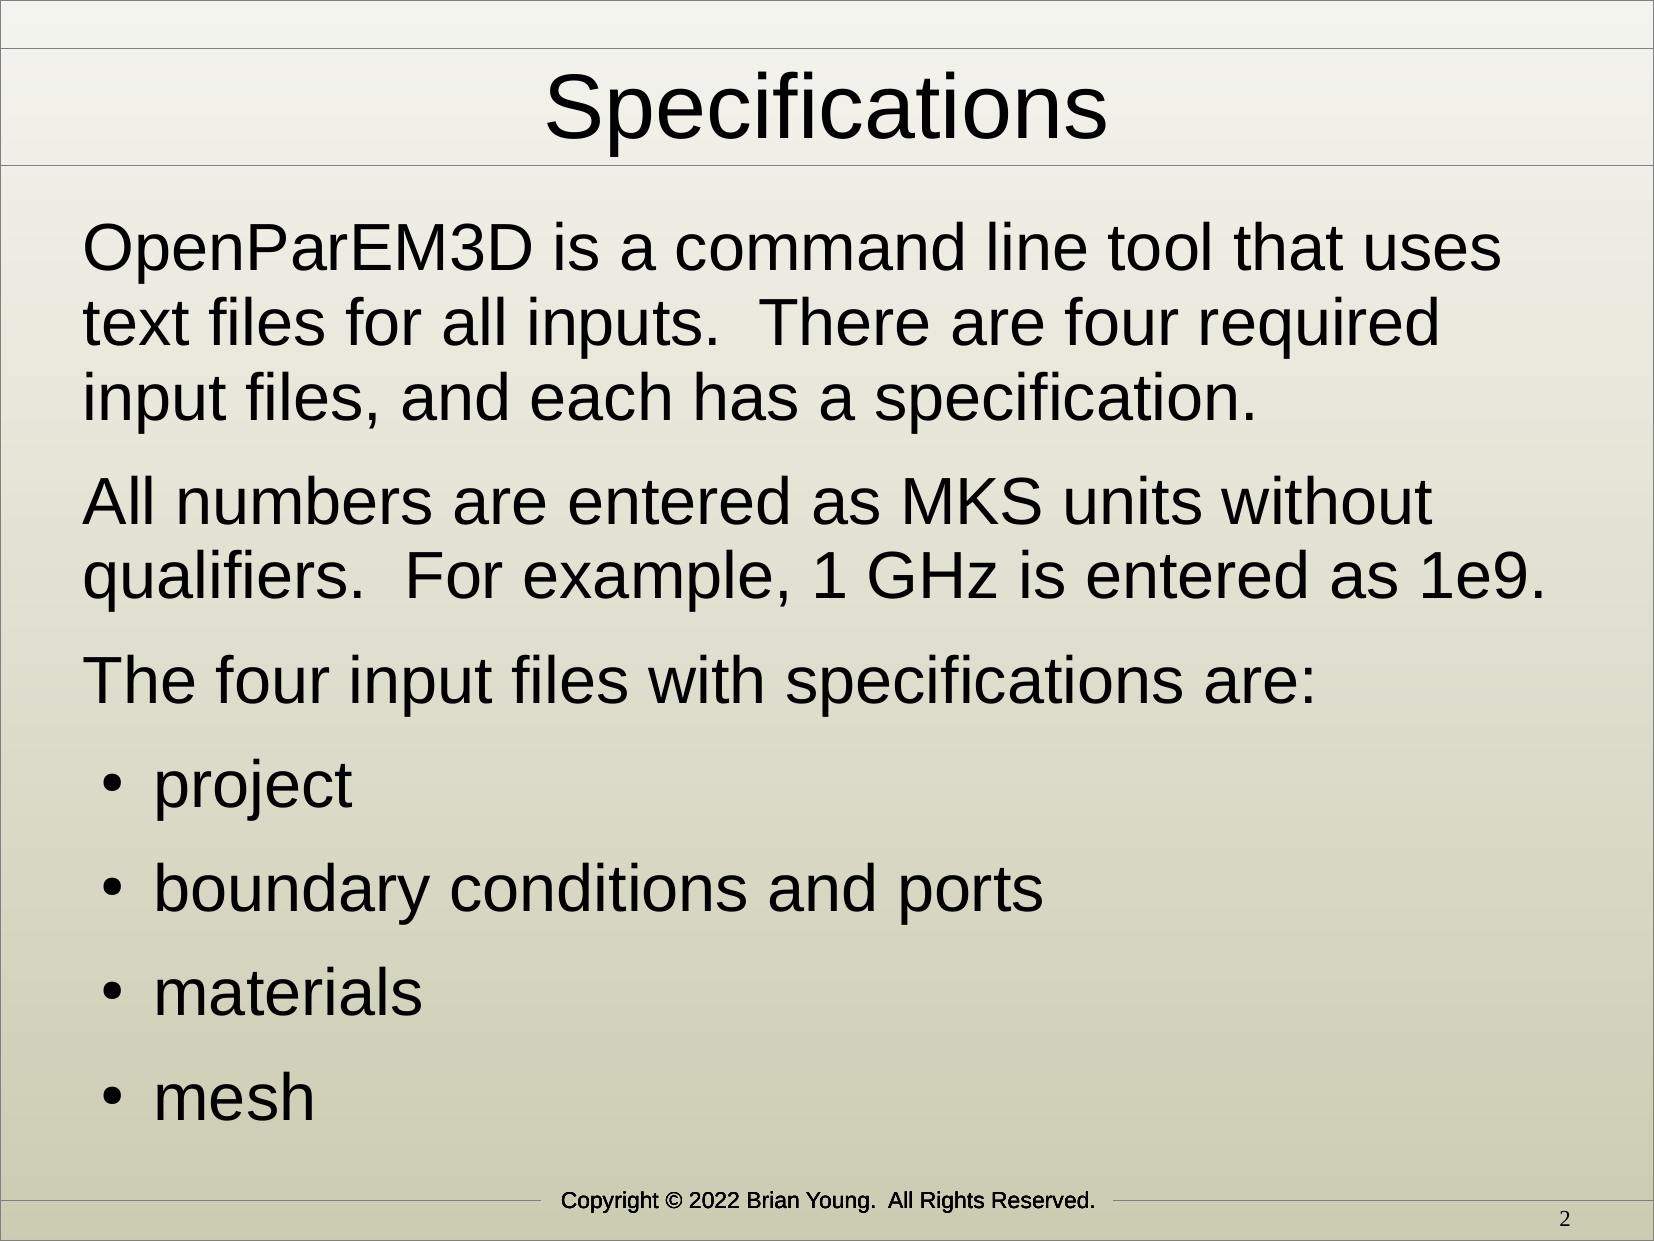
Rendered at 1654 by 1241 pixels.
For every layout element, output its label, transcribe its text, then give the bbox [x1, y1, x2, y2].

list OpenParEM3D is a command line tool that uses text files for all inputs. There are four required input files, and each has a specification. All numbers are entered as MKS units without qualifiers. For example, 1 GHz is entered as 1e9. The four input files with specifications are: project boundary conditions and ports materials mesh [82, 210, 1571, 1135]
title Specifications [82, 49, 1571, 166]
